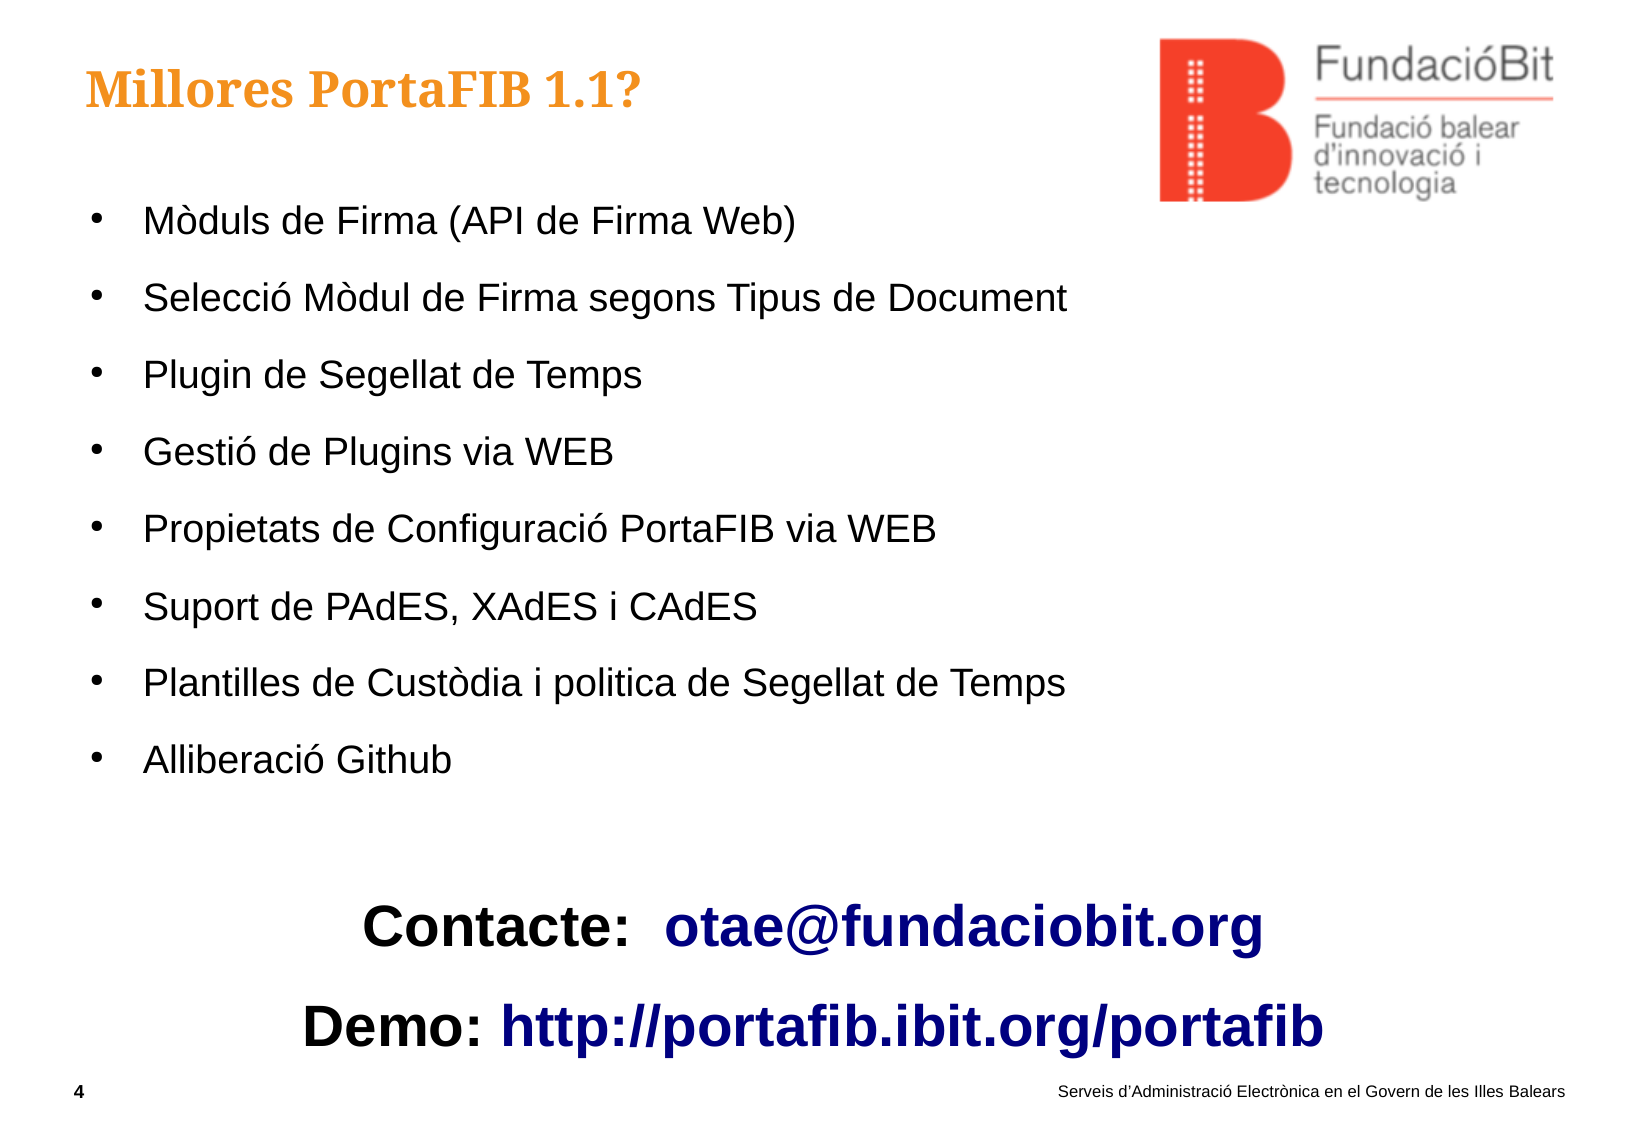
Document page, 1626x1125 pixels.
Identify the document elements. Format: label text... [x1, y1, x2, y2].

slide_number <número> [73, 1079, 125, 1104]
text_box Millores PortaFIB 1.1? [72, 57, 1143, 161]
picture [1143, 29, 1591, 216]
list Mòduls de Firma (API de Firma Web) Selecció Mòdul de Firma segons Tipus de Document Plugin de Segellat de Temps Gestió de Plugins via WEB Propietats de Configuració PortaFIB via WEB Suport de PAdES, XAdES i CAdES Plantilles de Custòdia i politica de Segellat de Temps Alliberació Github Contacte: otae@fundaciobit.org Demo: http://portafib.ibit.org/portafib [72, 195, 1486, 496]
